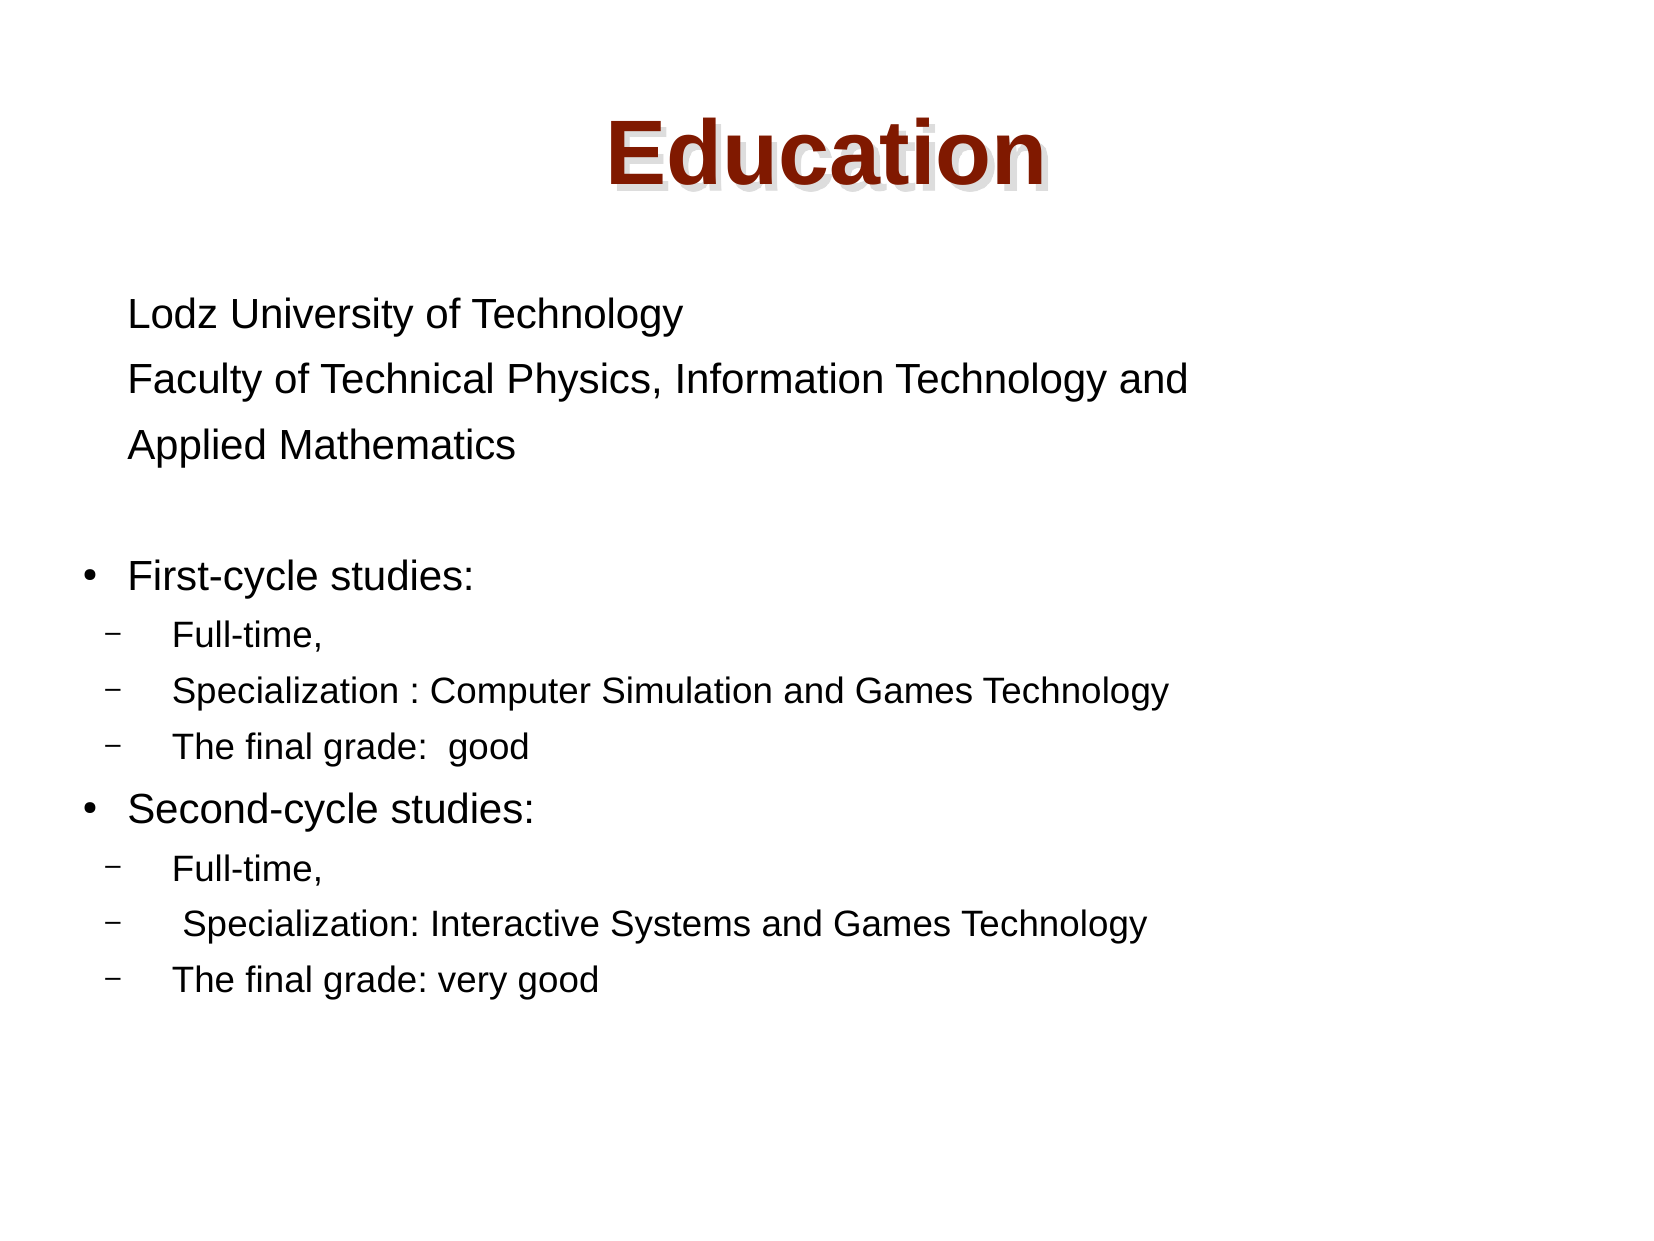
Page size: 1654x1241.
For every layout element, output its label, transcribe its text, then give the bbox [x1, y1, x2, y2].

title Education [82, 49, 1571, 257]
list Lodz University of Technology Faculty of Technical Physics, Information Technology and Applied Mathematics First-cycle studies: Full-time, Specialization : Computer Simulation and Games Technology The final grade: good Second-cycle studies: Full-time, Specialization: Interactive Systems and Games Technology The final grade: very good [82, 290, 1571, 1010]
